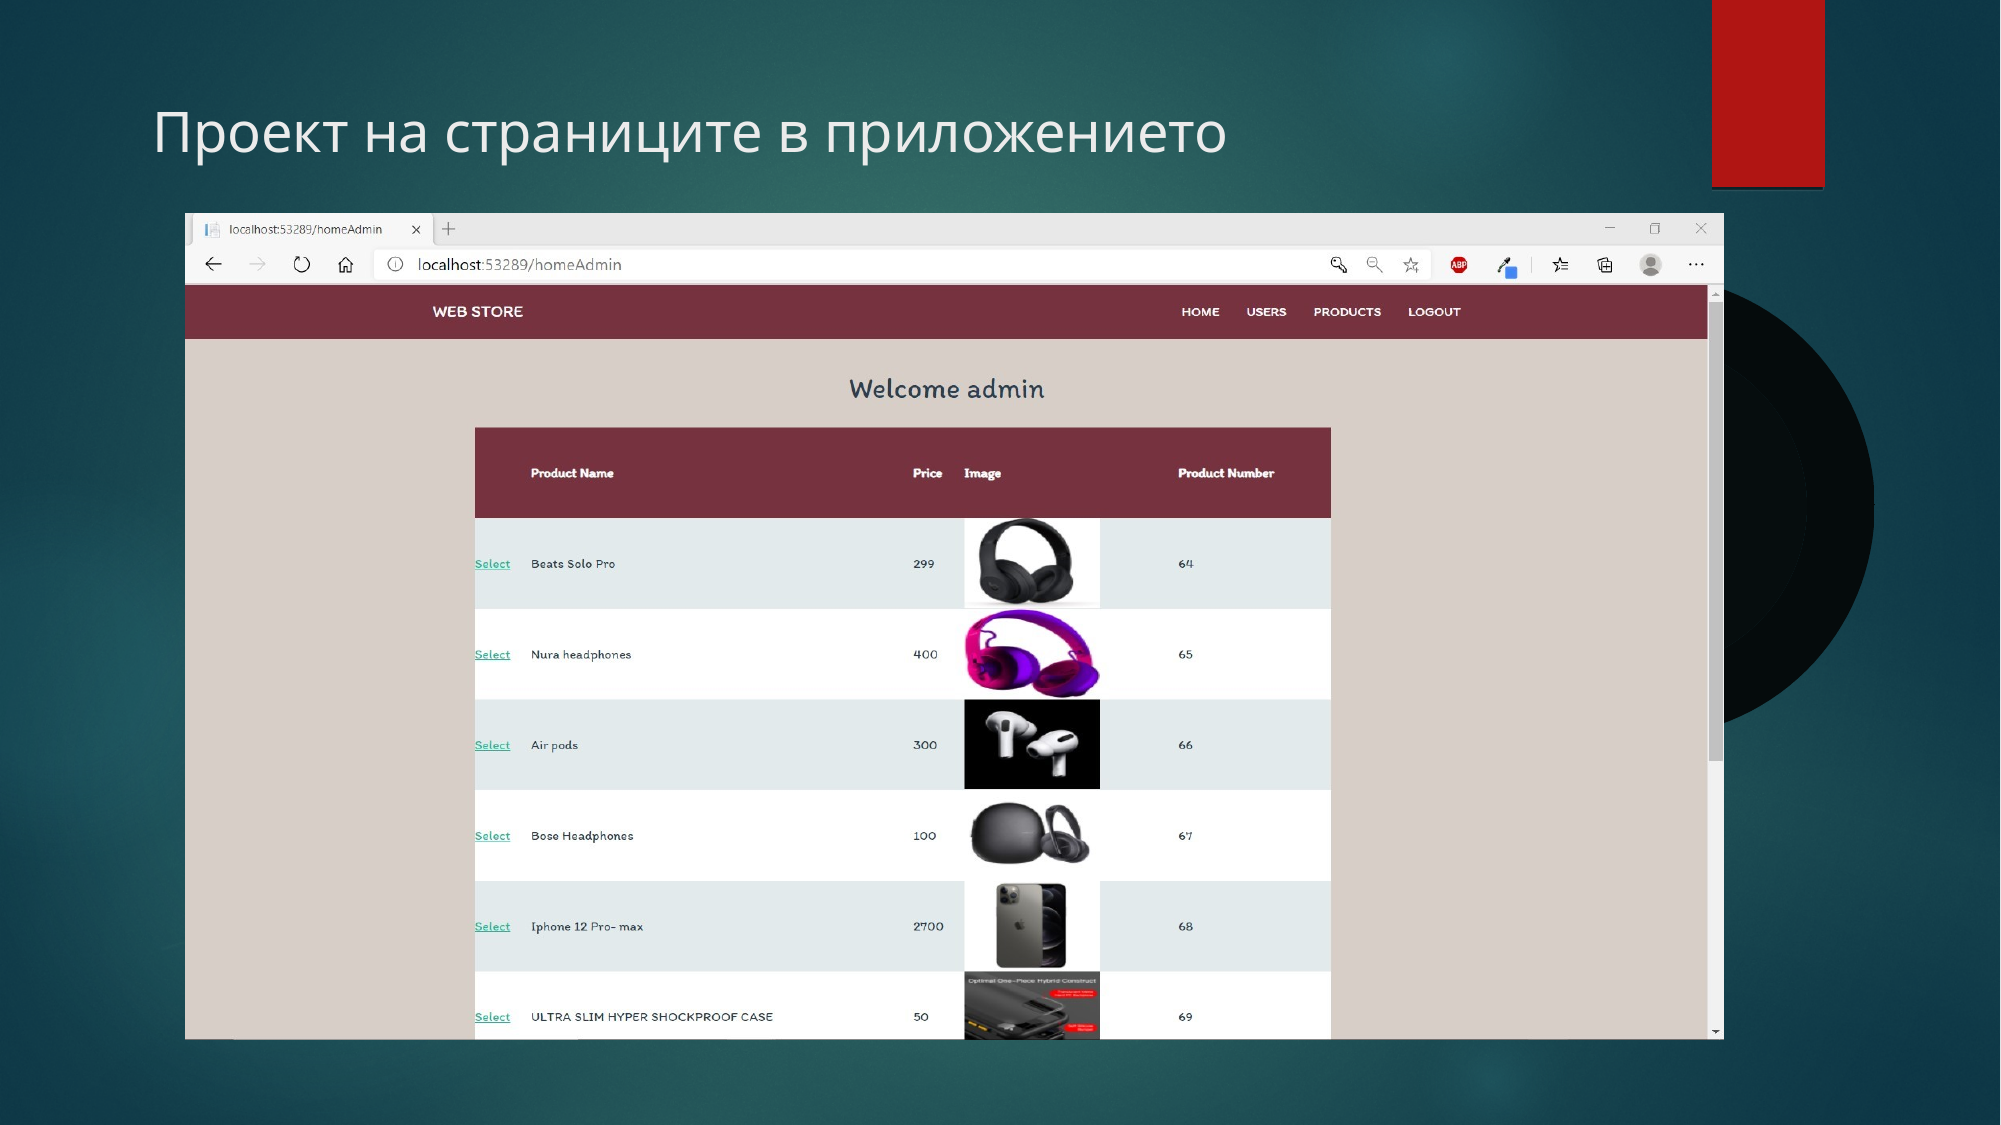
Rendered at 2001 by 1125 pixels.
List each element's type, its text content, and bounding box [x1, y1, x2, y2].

picture [185, 307, 1724, 1040]
title Проект на страниците в приложението [137, 88, 1863, 307]
